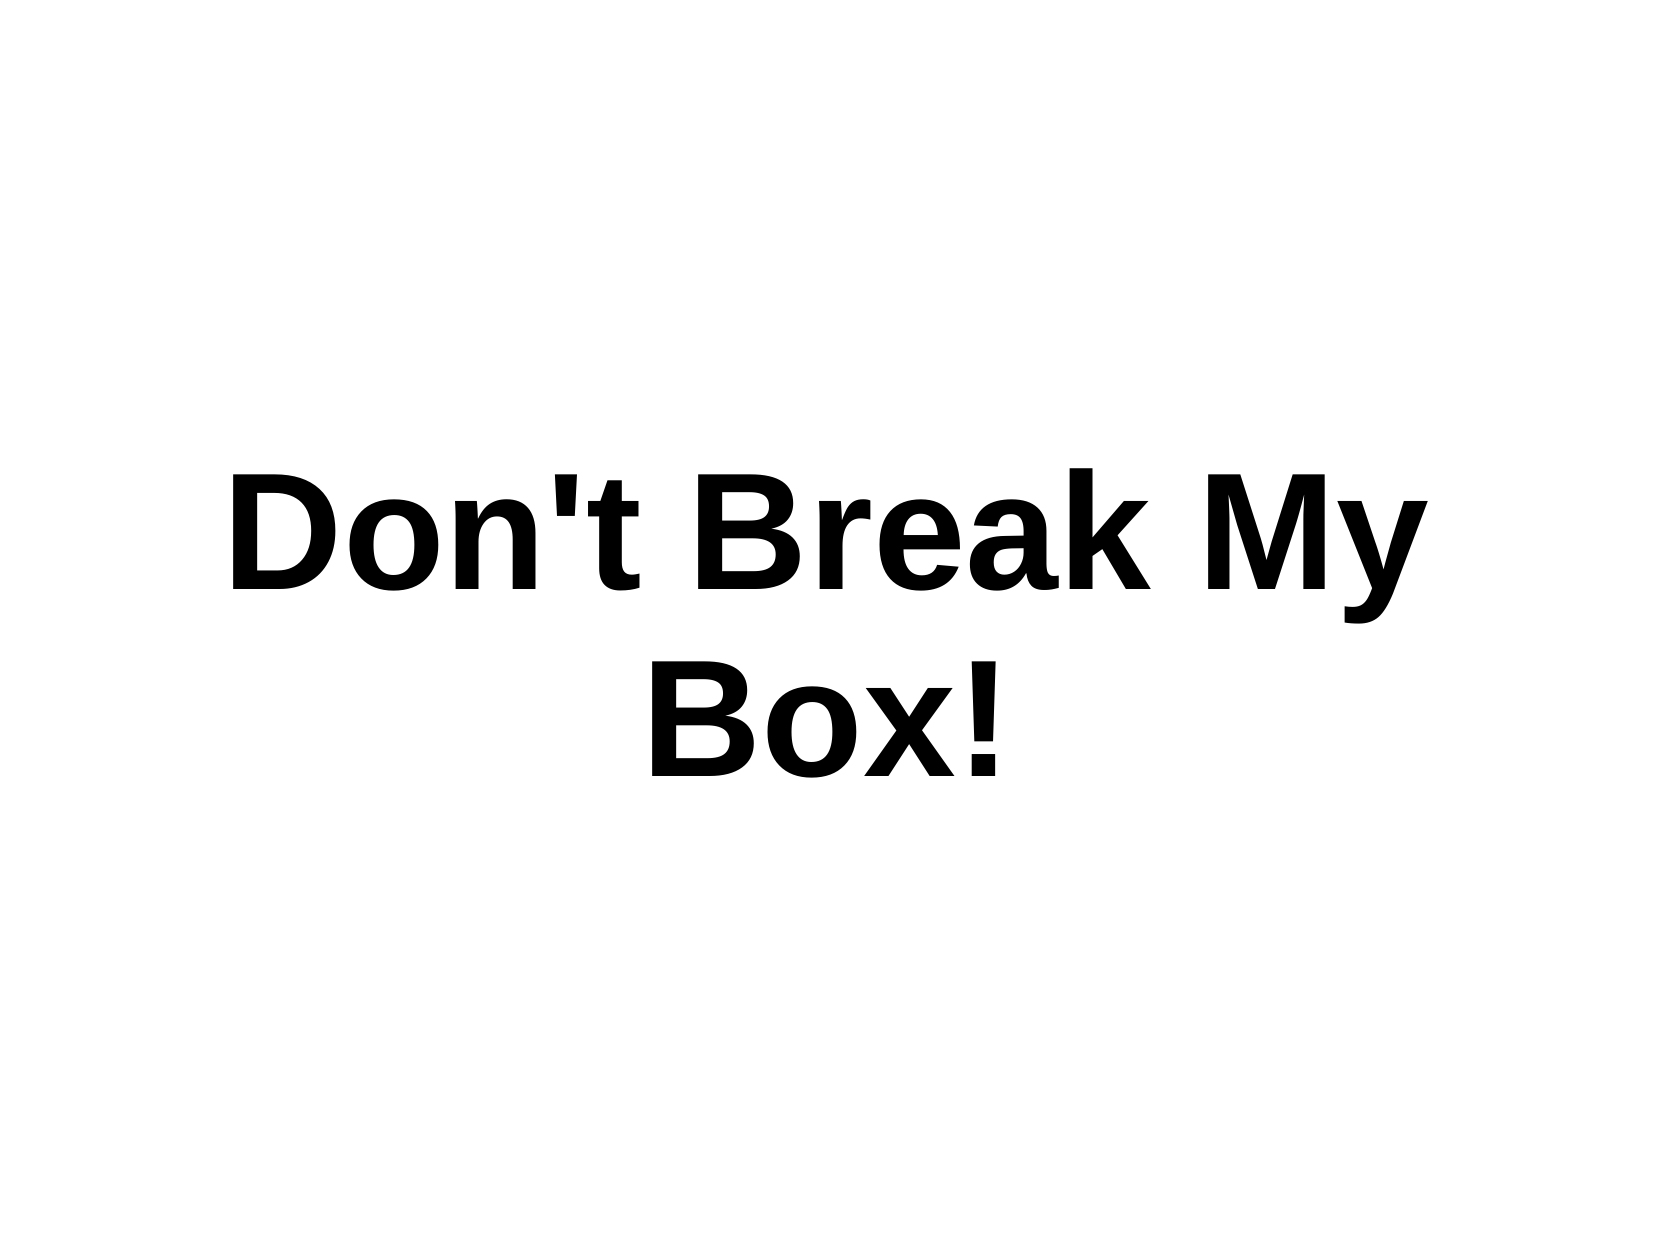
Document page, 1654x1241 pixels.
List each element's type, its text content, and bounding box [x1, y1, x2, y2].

title Don't Break My Box! [82, 49, 1571, 1201]
